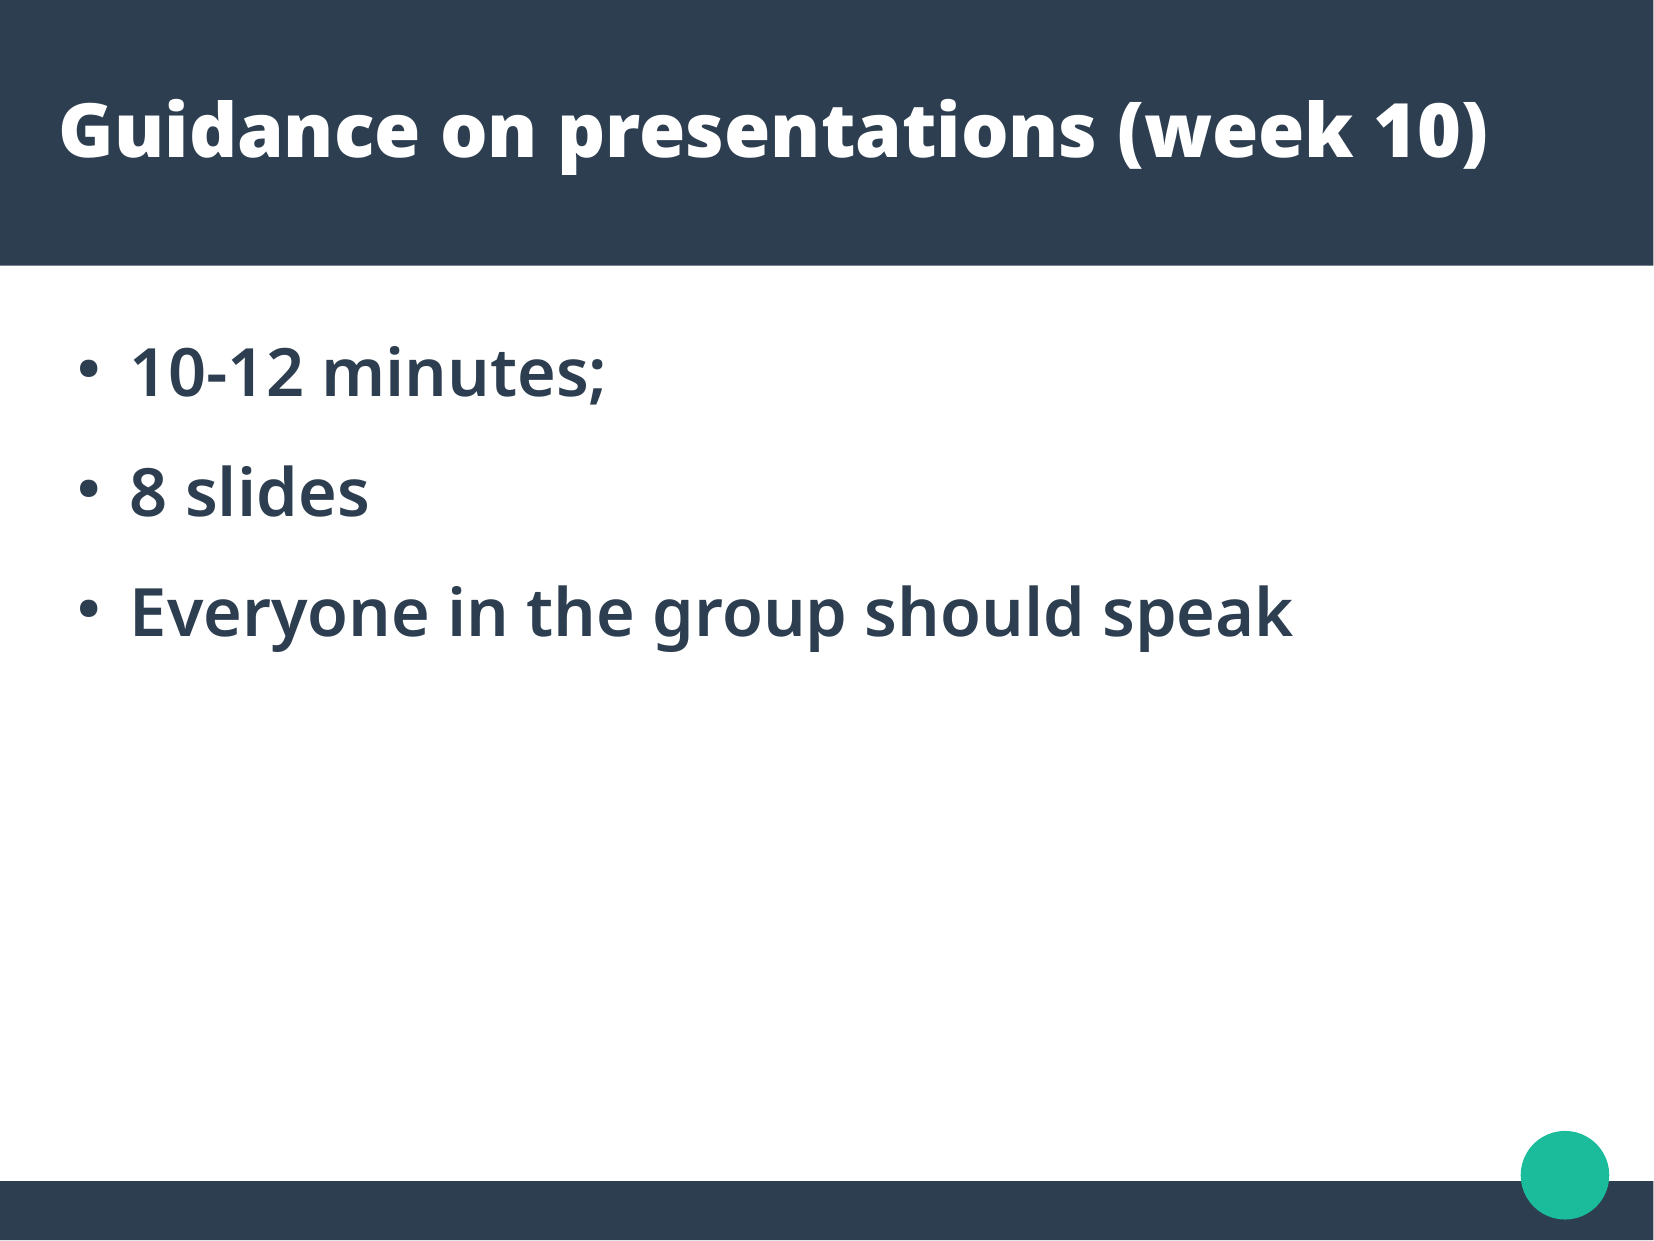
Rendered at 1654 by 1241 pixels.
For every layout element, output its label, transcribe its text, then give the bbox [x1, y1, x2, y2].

list 10-12 minutes; 8 slides Everyone in the group should speak [59, 324, 1595, 1152]
title Guidance on presentations (week 10) [59, 49, 1595, 207]
